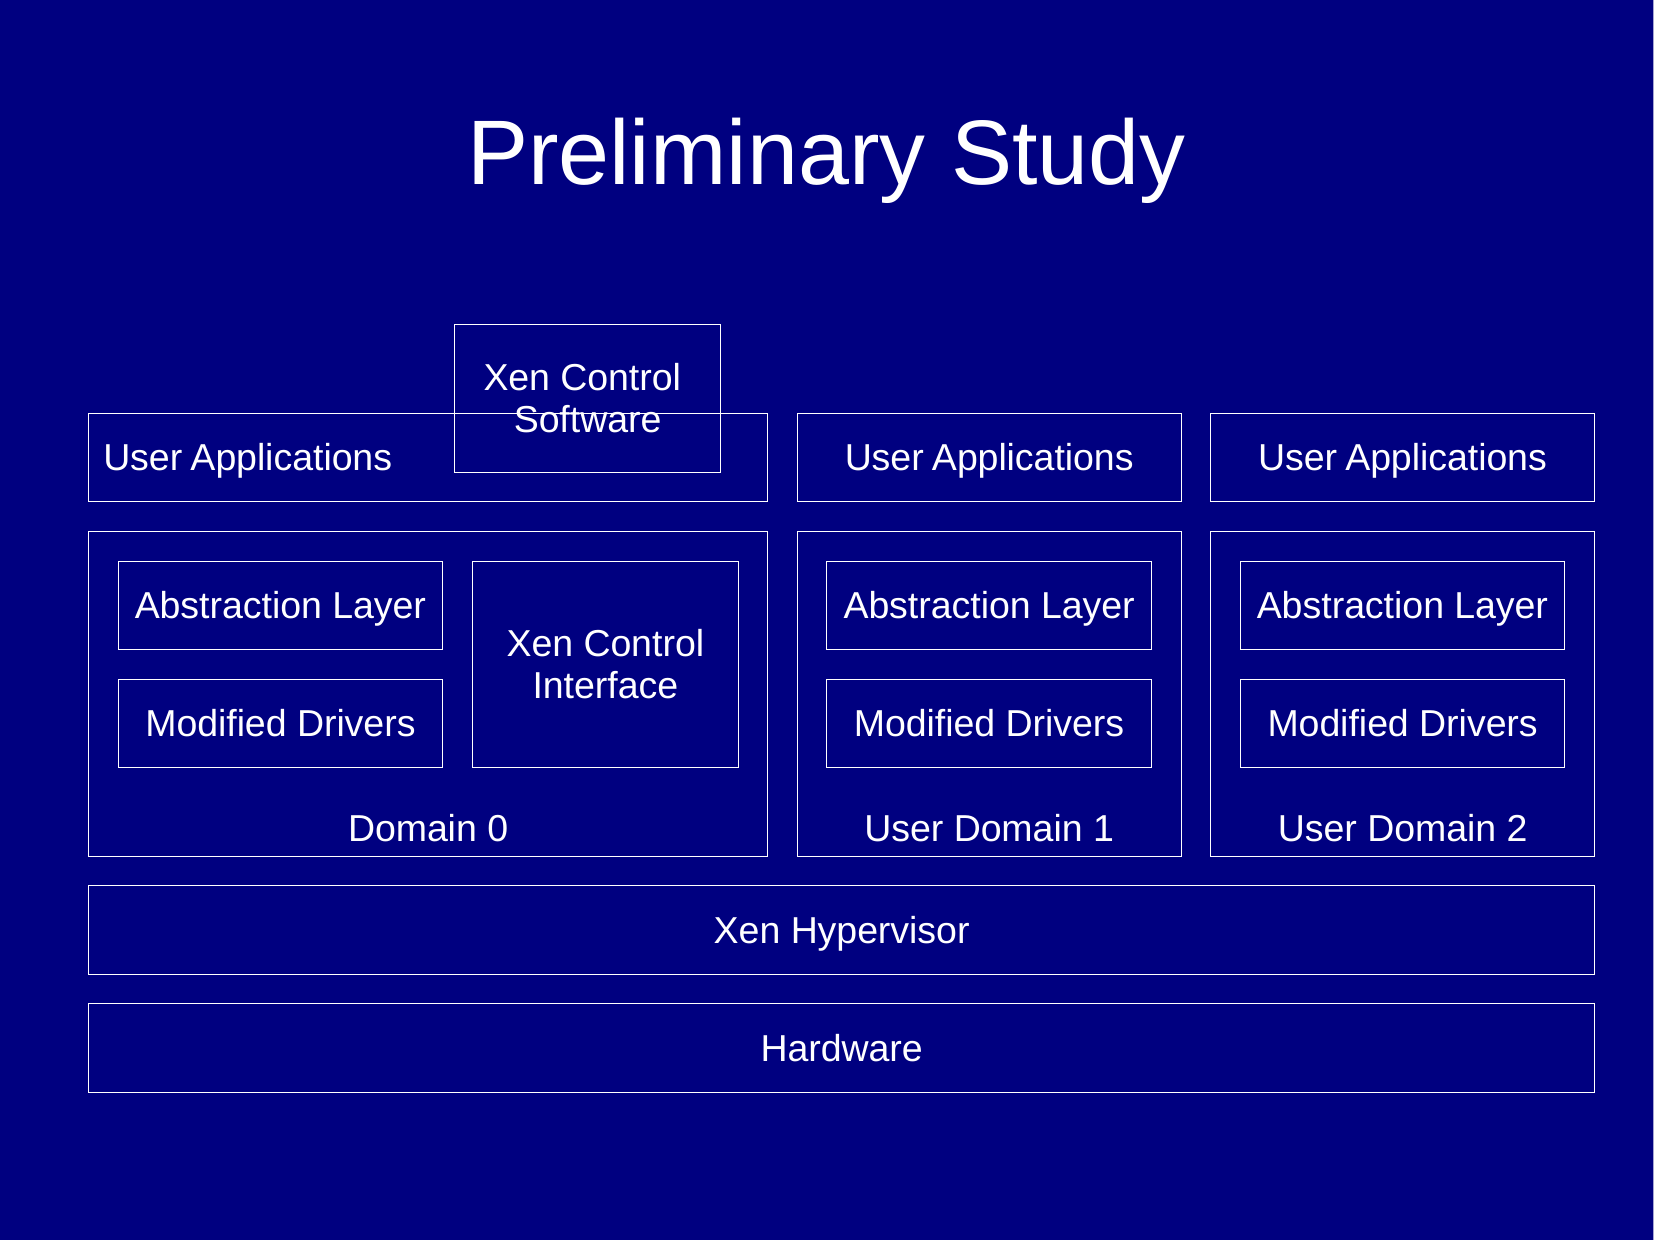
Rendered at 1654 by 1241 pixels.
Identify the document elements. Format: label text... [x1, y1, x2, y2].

text_box User Applications [88, 413, 768, 502]
text_box Domain 0 [88, 531, 768, 857]
text_box Modified Drivers [1240, 679, 1565, 768]
text_box User Applications [1210, 413, 1595, 502]
text_box Xen Control Interface [472, 561, 739, 768]
text_box User Applications [797, 413, 1182, 502]
text_box Modified Drivers [118, 679, 443, 768]
text_box User Domain 2 [1210, 531, 1595, 857]
text_box Abstraction Layer [118, 561, 443, 650]
text_box Xen Hypervisor [88, 885, 1595, 975]
text_box Modified Drivers [826, 679, 1152, 768]
text_box Abstraction Layer [1240, 561, 1565, 650]
text_box Xen Control Software [454, 324, 721, 473]
title Preliminary Study [82, 56, 1571, 250]
text_box Hardware [88, 1003, 1595, 1093]
text_box User Domain 1 [797, 531, 1182, 857]
text_box Abstraction Layer [826, 561, 1152, 650]
